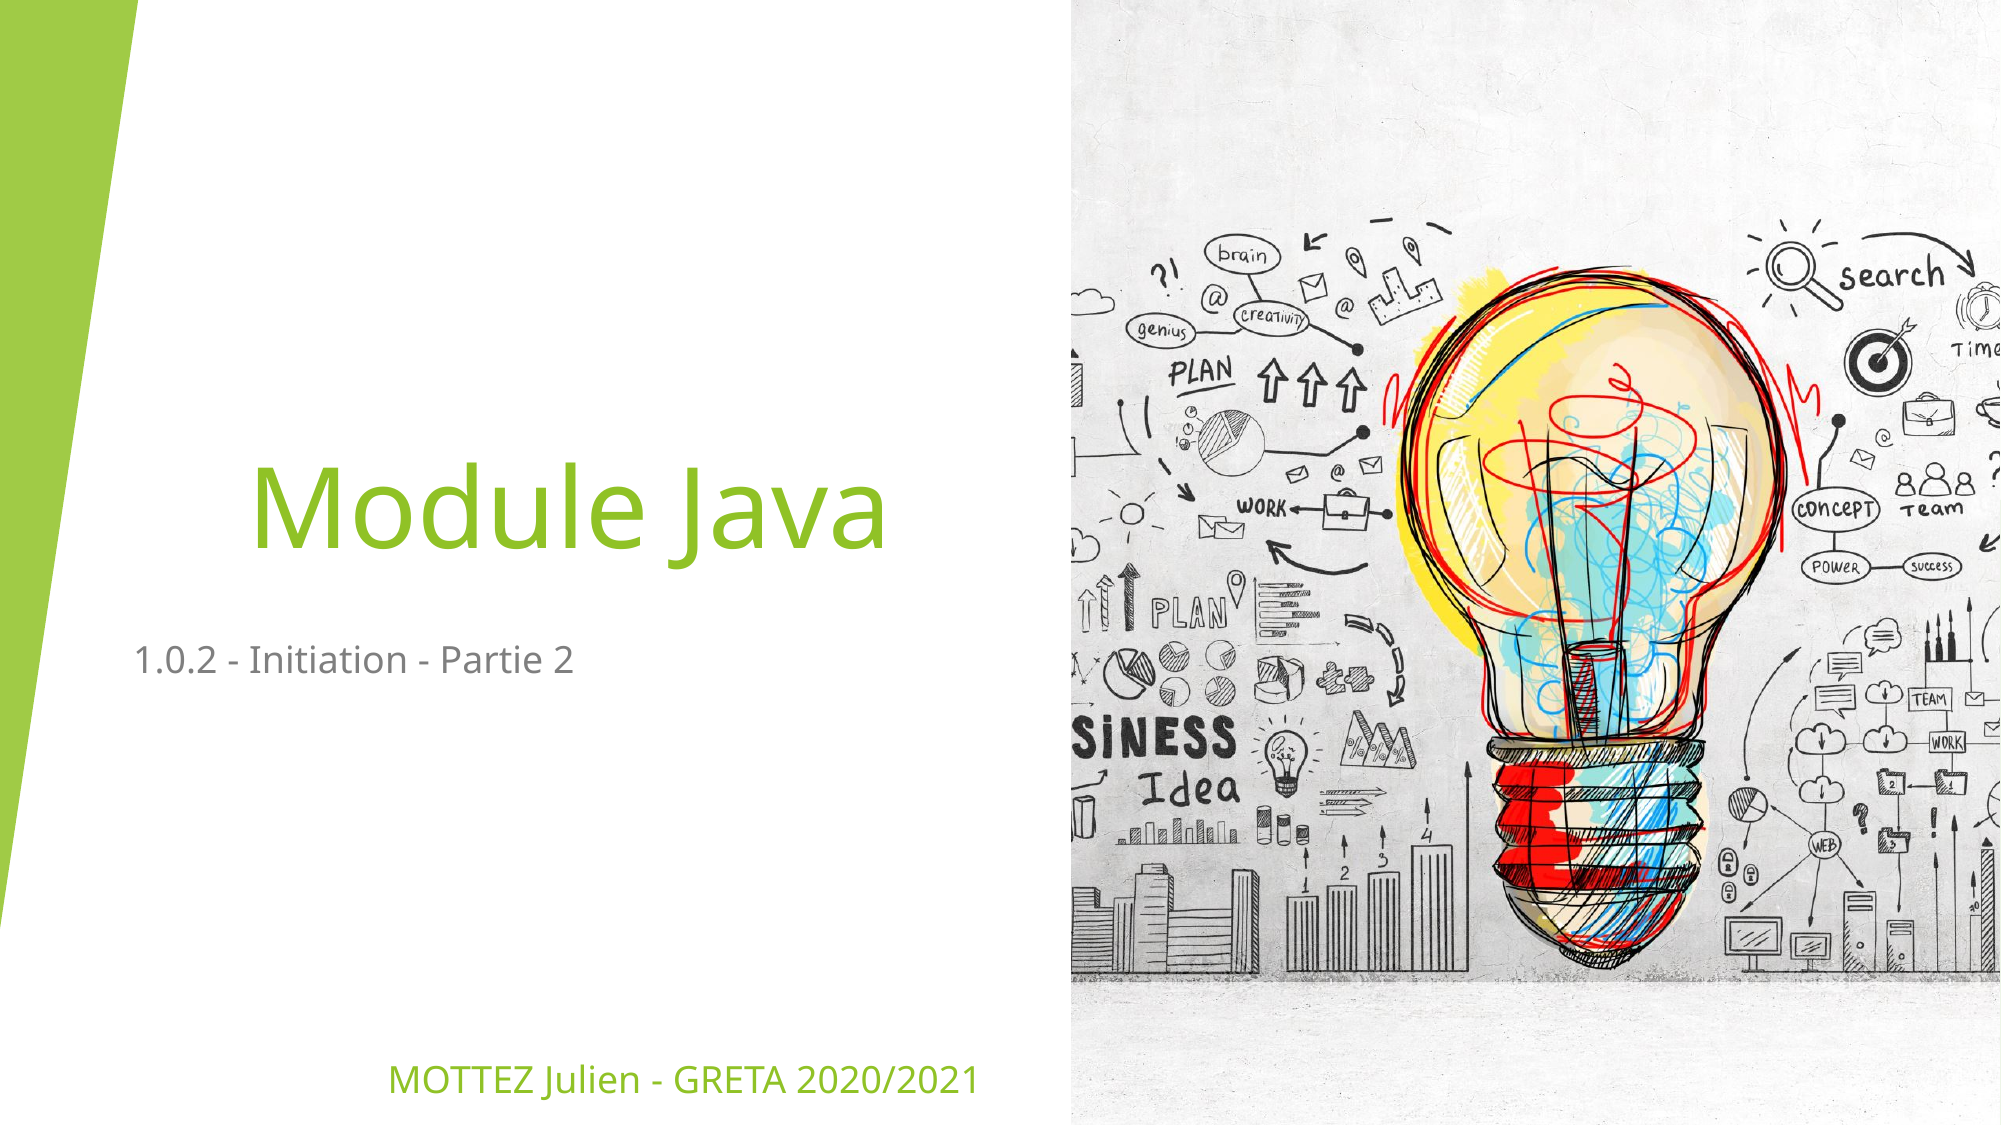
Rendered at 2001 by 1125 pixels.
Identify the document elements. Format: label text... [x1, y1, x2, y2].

text_box MOTTEZ Julien - GRETA 2020/2021 [362, 1006, 1072, 1109]
subtitle 1.0.2 - Initiation - Partie 2 [118, 628, 941, 947]
title Module Java [232, 118, 941, 579]
picture [1071, 0, 2000, 1125]
